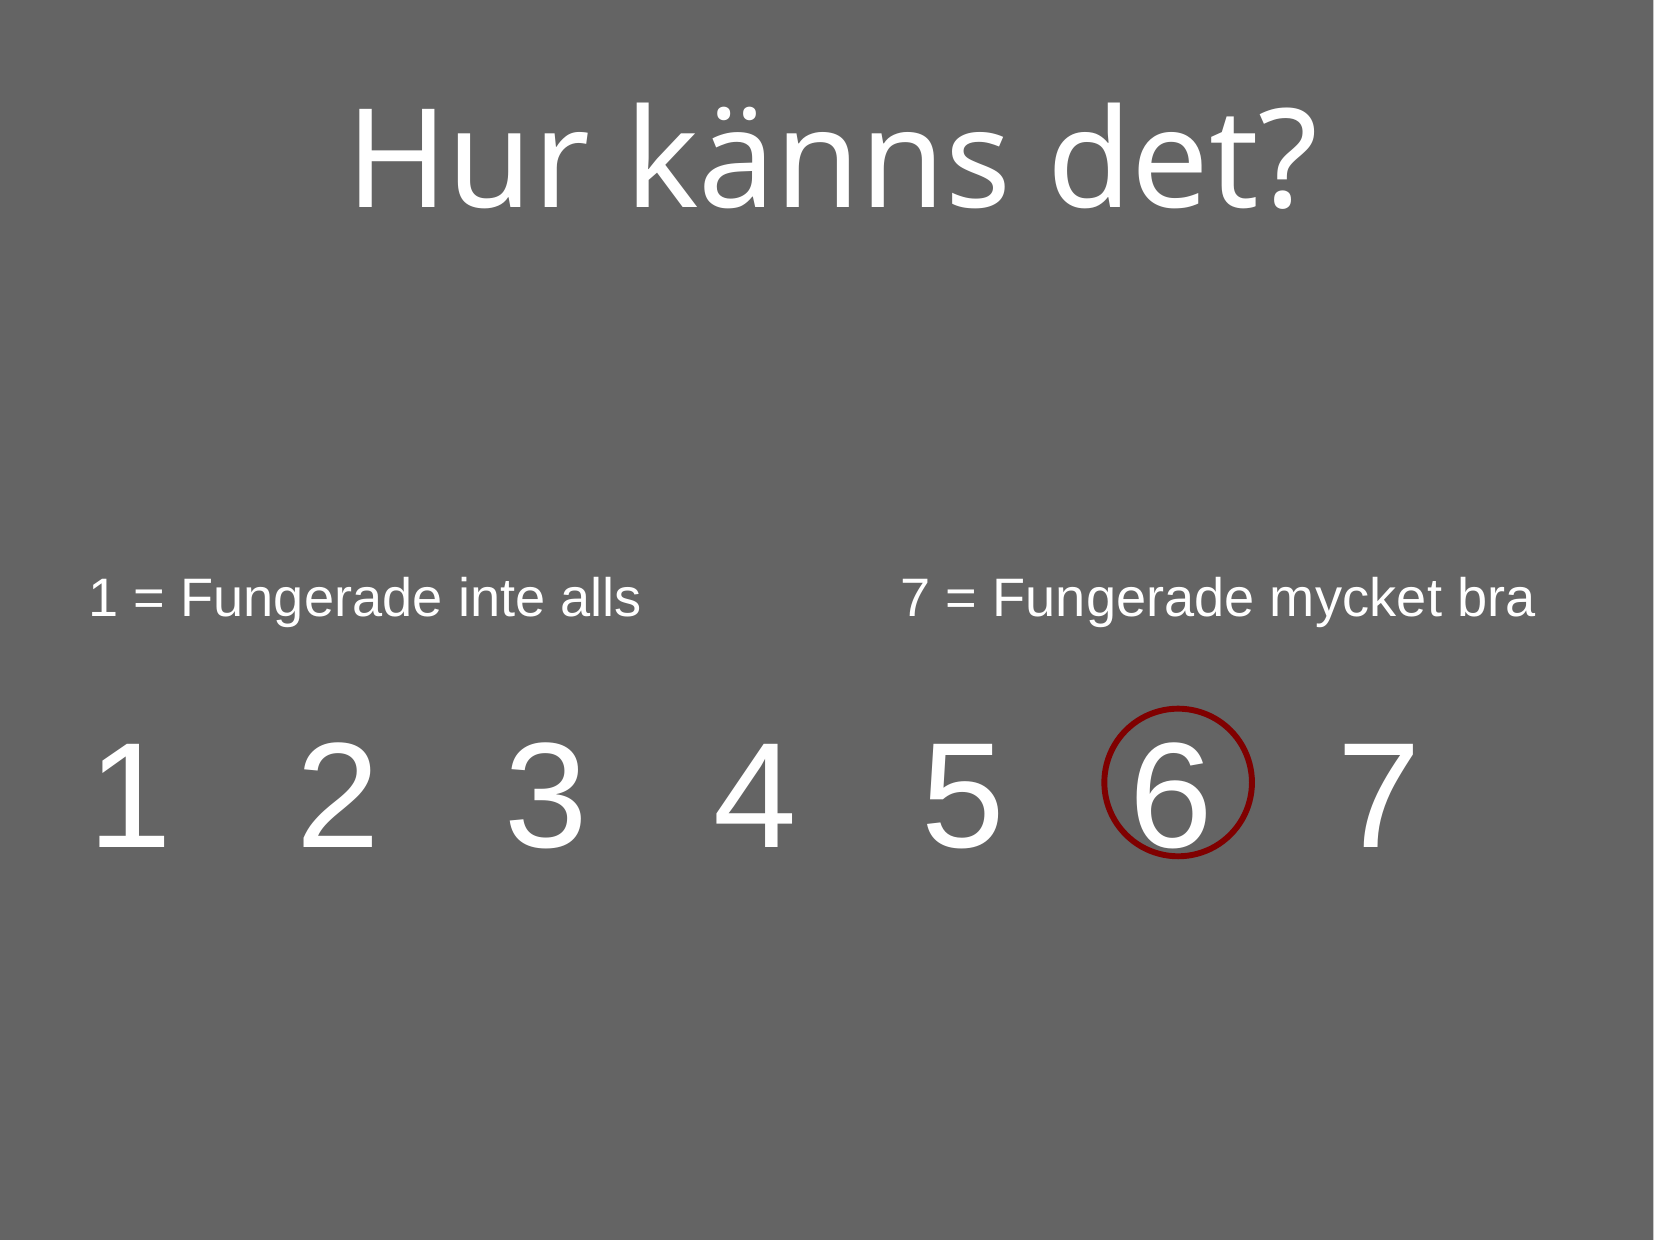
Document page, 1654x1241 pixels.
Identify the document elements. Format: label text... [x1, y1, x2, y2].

title Hur känns det? [88, 50, 1577, 258]
subtitle 1 = Fungerade inte alls 7 = Fungerade mycket bra 1 2 3 4 5 6 7 [88, 383, 1571, 1109]
